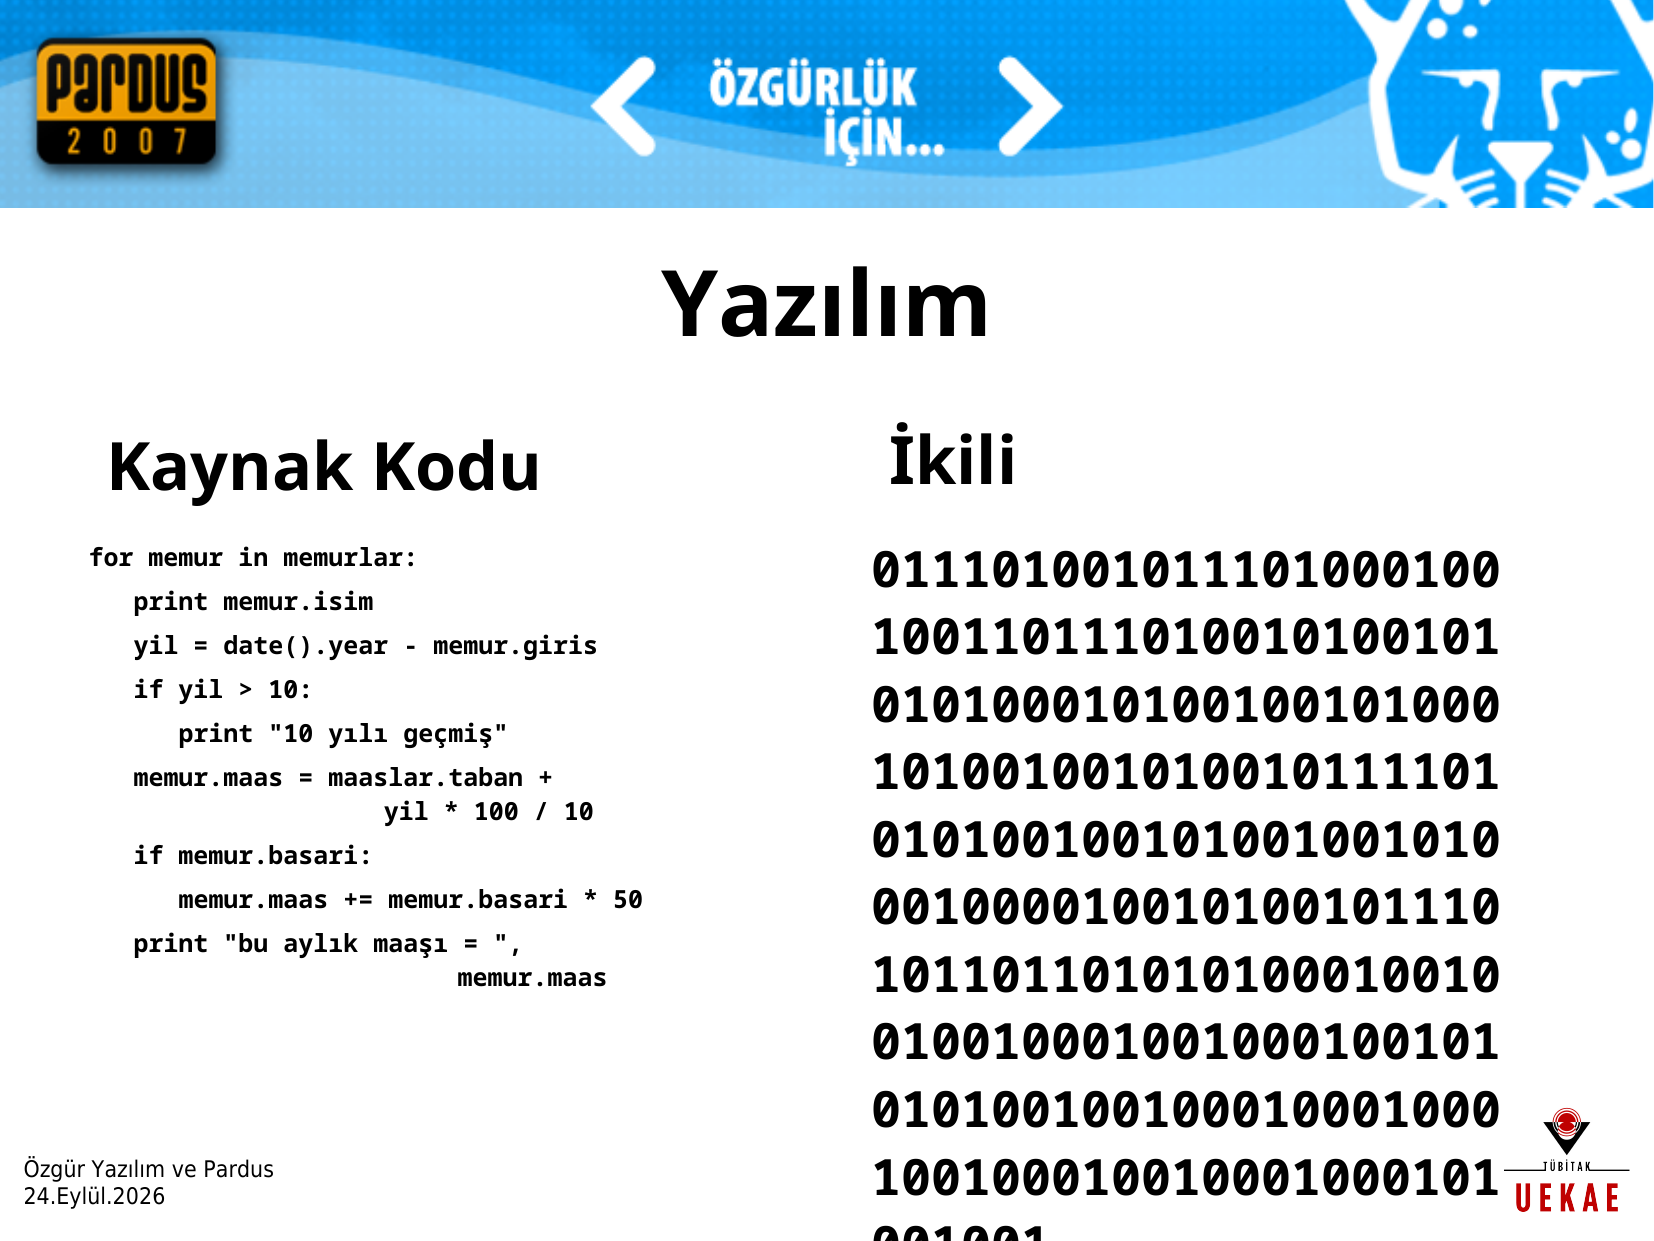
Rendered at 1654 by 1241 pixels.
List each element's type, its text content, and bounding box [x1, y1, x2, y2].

picture [1500, 1104, 1634, 1215]
title Yazılım [82, 197, 1571, 405]
picture [0, 0, 1654, 208]
list Kaynak Kodu for memur in memurlar: print memur.isim yil = date().year - memur.giris if yil > 10: print "10 yılı geçmiş" memur.maas = maaslar.taban + yil * 100 / 10 if memur.basari: memur.maas += memur.basari * 50 print "bu aylık maaşı = ", memur.maas [88, 419, 812, 1056]
list İkili 011101001011101000100100110111010010100101010100010100100101000101001001010010111101010100100101001001010001000010010100101110101101101010100010010010010001001000100101010100100100010001000100100010010001000101001001 [871, 413, 1520, 1174]
